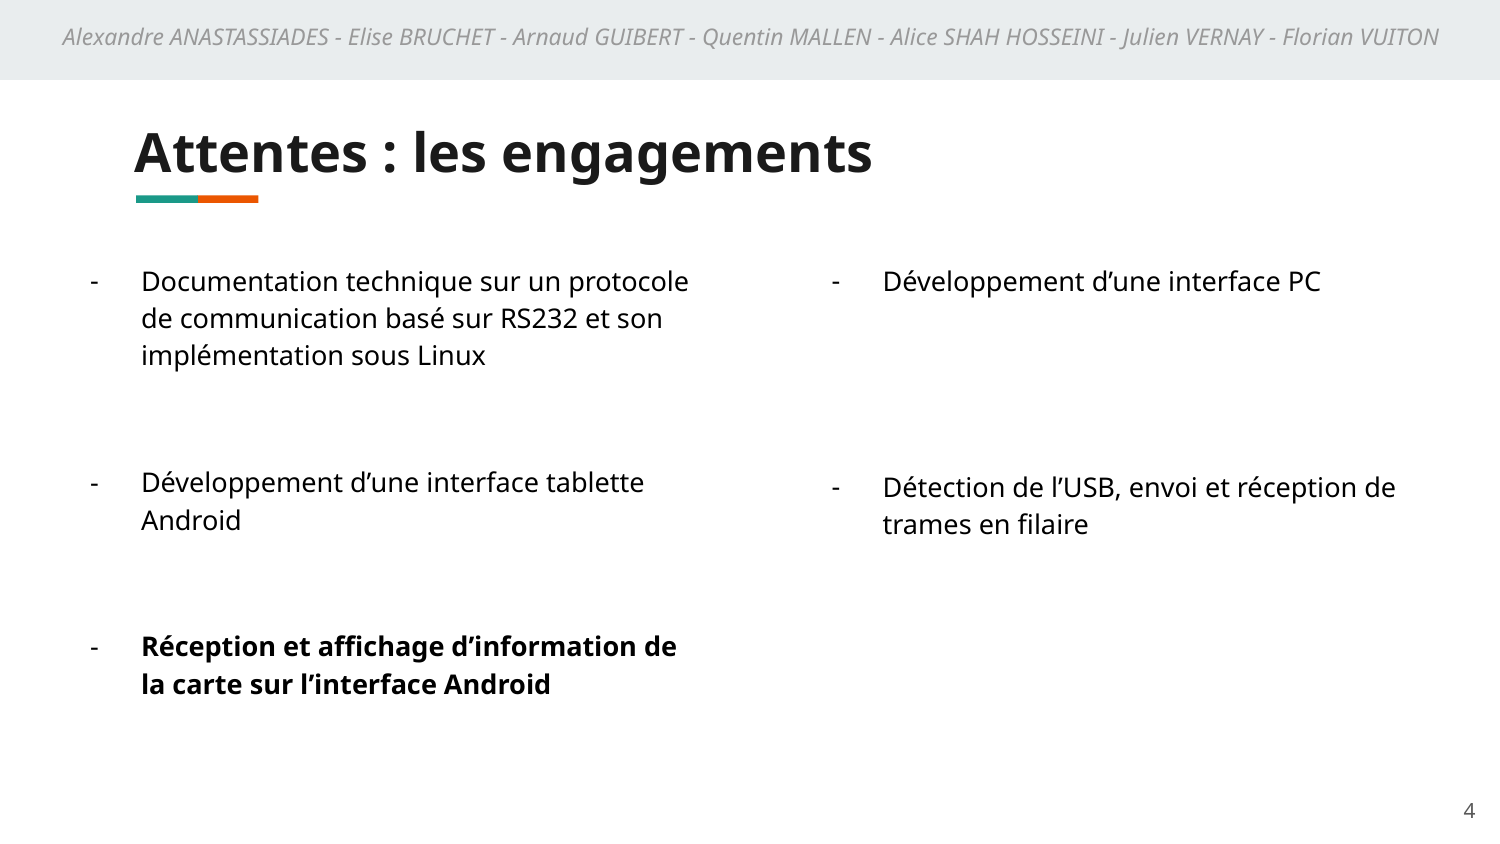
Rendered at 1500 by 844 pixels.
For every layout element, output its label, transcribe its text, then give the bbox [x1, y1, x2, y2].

slide_number <numéro> [1400, 779, 1491, 844]
text_box Alexandre ANASTASSIADES - Elise BRUCHET - Arnaud GUIBERT - Quentin MALLEN - Alice SHAH HOSSEINI - Julien VERNAY - Florian VUITON [11, 7, 1493, 67]
list Documentation technique sur un protocole de communication basé sur RS232 et son implémentation sous Linux Développement d’une interface tablette Android Réception et affichage d’information de la carte sur l’interface Android [51, 244, 708, 750]
list Développement d’une interface PC Détection de l’USB, envoi et réception de trames en filaire [792, 244, 1449, 750]
title Attentes : les engagements [119, 103, 1381, 192]
